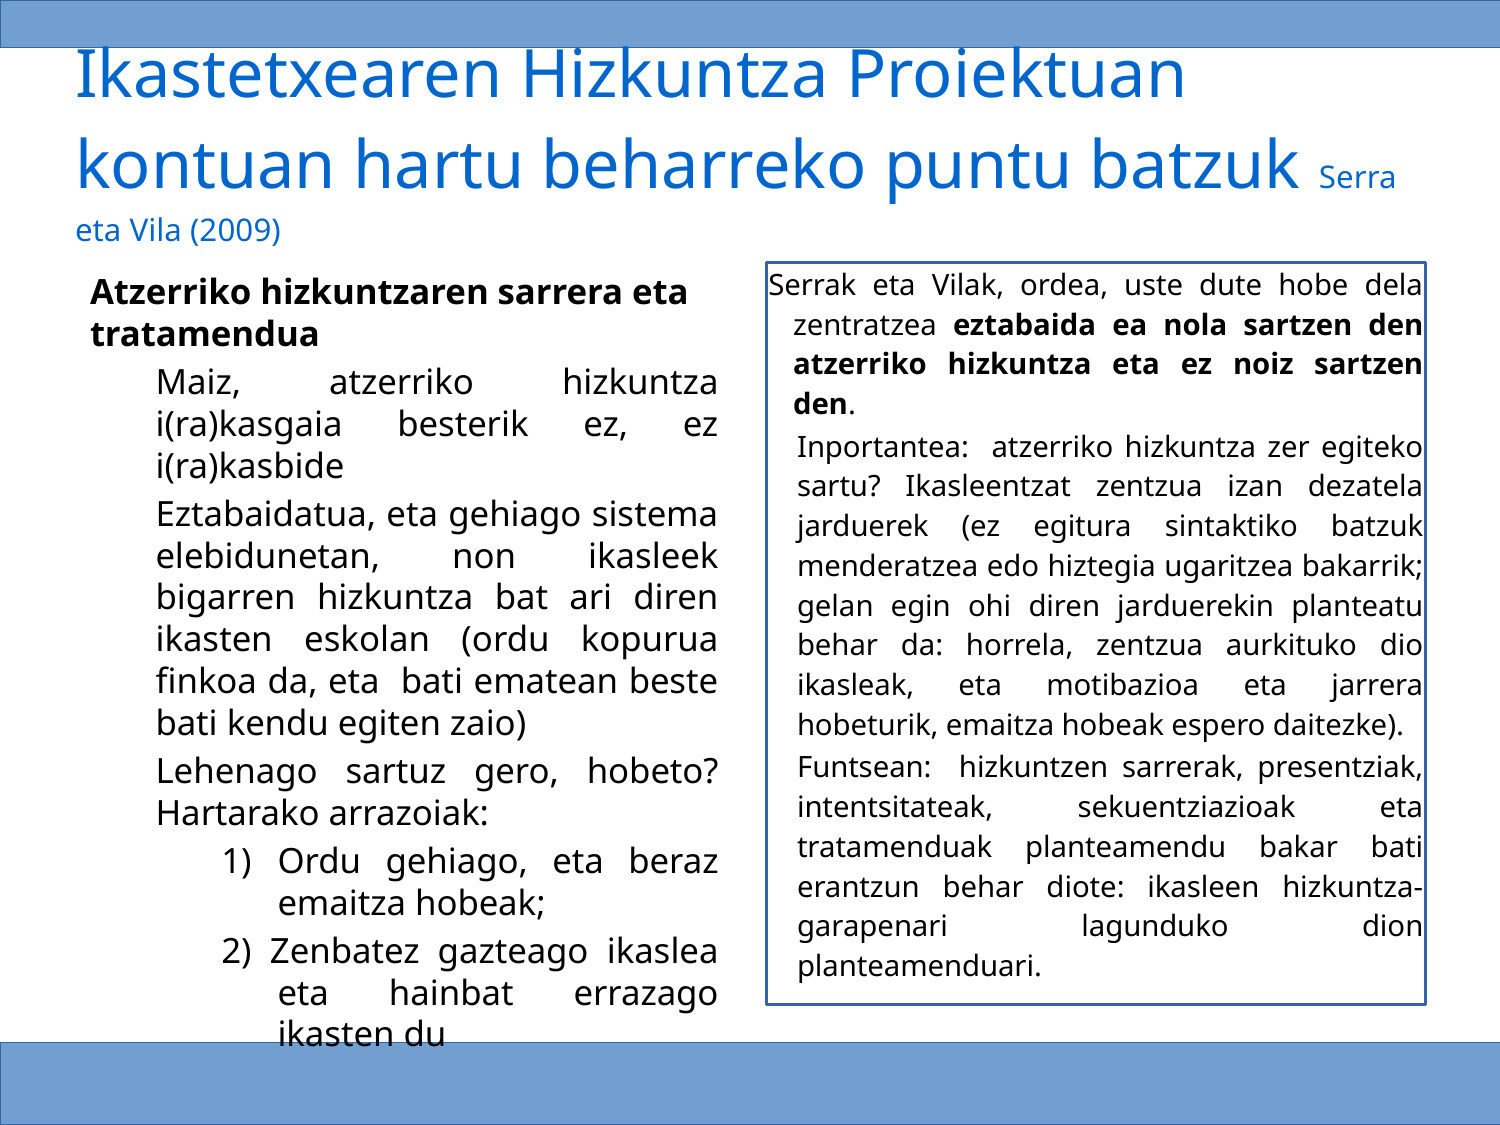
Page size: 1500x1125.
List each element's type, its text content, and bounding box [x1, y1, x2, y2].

list Atzerriko hizkuntzaren sarrera eta tratamendua Maiz, atzerriko hizkuntza i(ra)kasgaia besterik ez, ez i(ra)kasbide Eztabaidatua, eta gehiago sistema elebidunetan, non ikasleek bigarren hizkuntza bat ari diren ikasten eskolan (ordu kopurua finkoa da, eta bati ematean beste bati kendu egiten zaio) Lehenago sartuz gero, hobeto? Hartarako arrazoiak: Ordu gehiago, eta beraz emaitza hobeak; 2) Zenbatez gazteago ikaslea eta hainbat errazago ikasten du [75, 262, 734, 1005]
list Serrak eta Vilak, ordea, uste dute hobe dela zentratzea eztabaida ea nola sartzen den atzerriko hizkuntza eta ez noiz sartzen den. Inportantea: atzerriko hizkuntza zer egiteko sartu? Ikasleentzat zentzua izan dezatela jarduerek (ez egitura sintaktiko batzuk menderatzea edo hiztegia ugaritzea bakarrik; gelan egin ohi diren jarduerekin planteatu behar da: horrela, zentzua aurkituko dio ikasleak, eta motibazioa eta jarrera hobeturik, emaitza hobeak espero daitezke). Funtsean: hizkuntzen sarrerak, presentziak, intentsitateak, sekuentziazioak eta tratamenduak planteamendu bakar bati erantzun behar diote: ikasleen hizkuntza-garapenari lagunduko dion planteamenduari. [766, 262, 1426, 1005]
title Ikastetxearen Hizkuntza Proiektuan kontuan hartu beharreko puntu batzuk Serra eta Vila (2009) [75, 45, 1425, 233]
